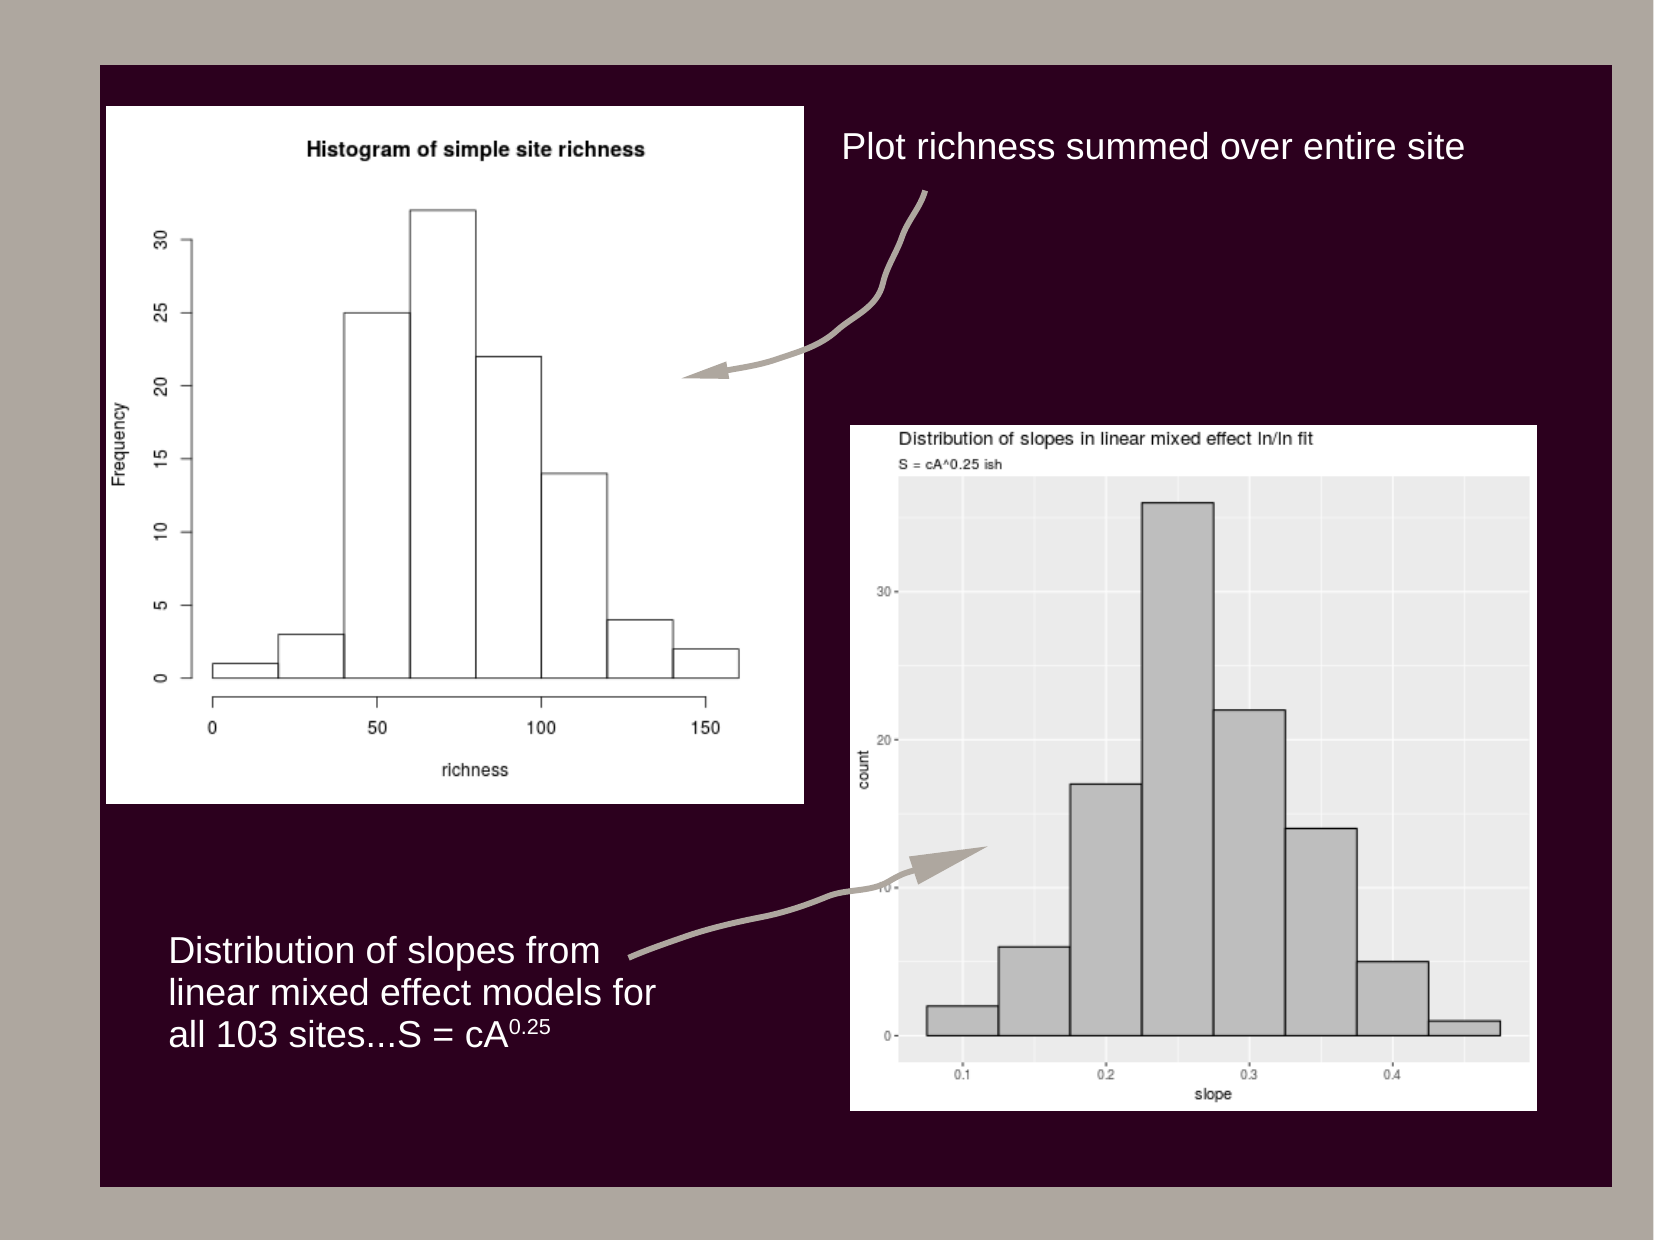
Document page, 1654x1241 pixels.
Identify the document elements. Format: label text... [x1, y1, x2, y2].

picture [850, 425, 1537, 1111]
picture [106, 106, 804, 804]
text_box Plot richness summed over entire site [826, 118, 1548, 175]
text_box [94, 59, 1619, 1193]
text_box Distribution of slopes from linear mixed effect models for all 103 sites...S = cA0.25 [153, 922, 686, 1065]
